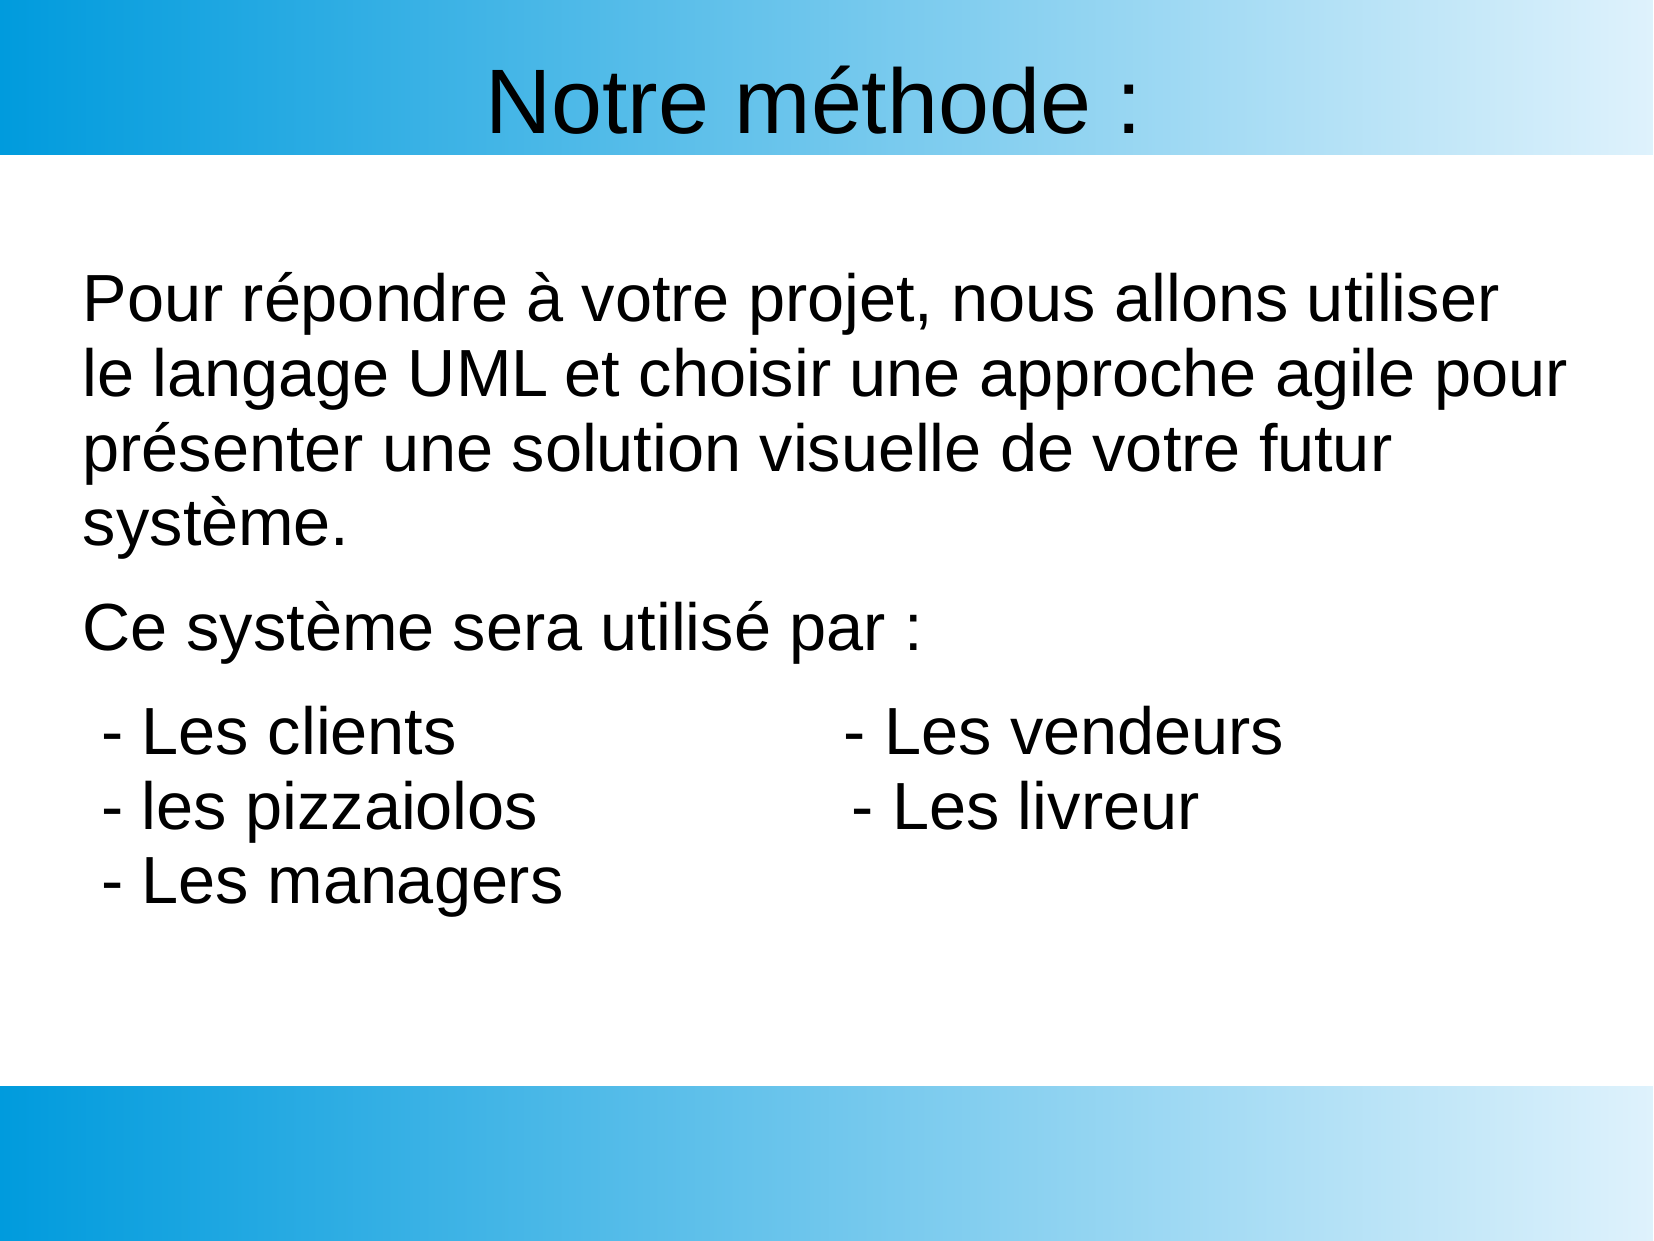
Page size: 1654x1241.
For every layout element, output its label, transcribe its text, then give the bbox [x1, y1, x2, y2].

list Pour répondre à votre projet, nous allons utiliser le langage UML et choisir une approche agile pour présenter une solution visuelle de votre futur système. Ce système sera utilisé par : - Les clients - Les vendeurs - les pizzaiolos - Les livreur - Les managers [82, 261, 1571, 981]
title Notre méthode : [82, 49, 1571, 155]
